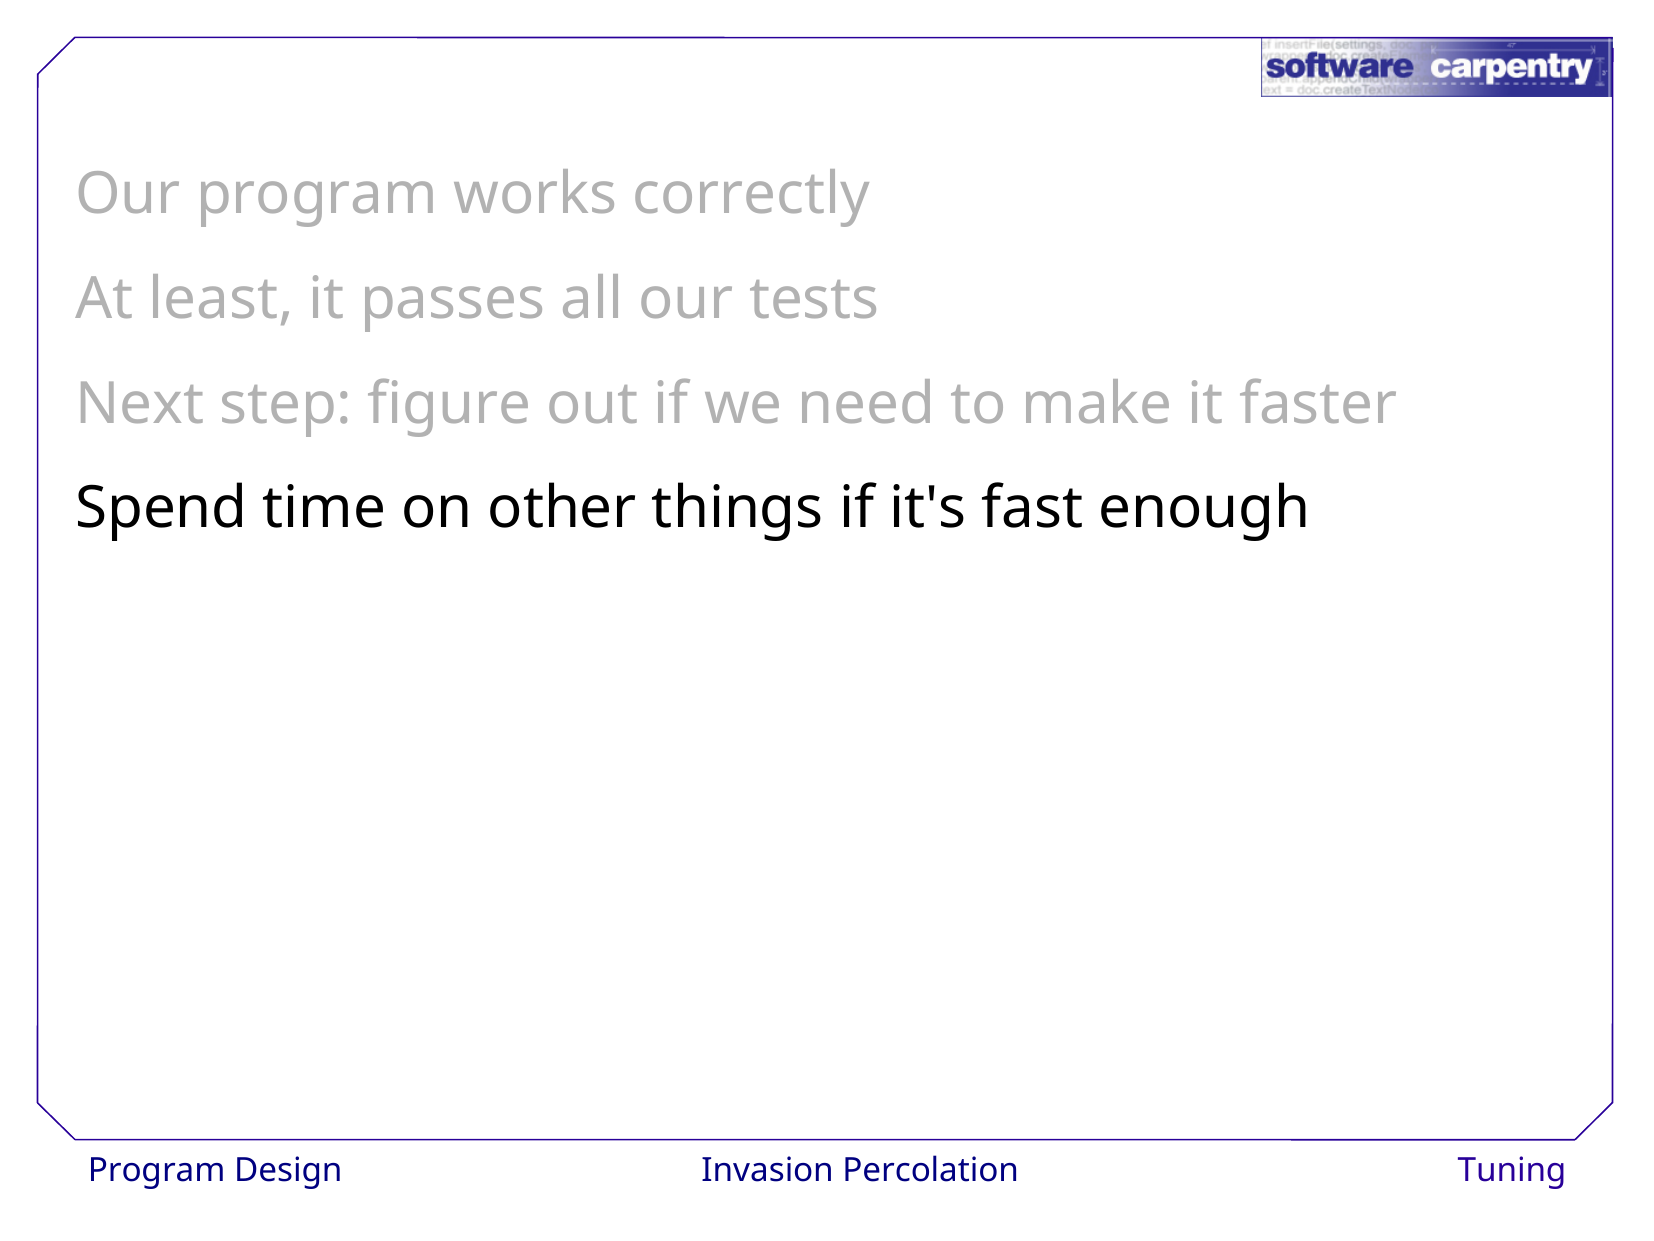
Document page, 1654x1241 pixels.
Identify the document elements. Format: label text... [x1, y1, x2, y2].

text_box Our program works correctly At least, it passes all our tests Next step: figure out if we need to make it faster Spend time on other things if it's fast enough [60, 112, 1563, 548]
picture [1261, 39, 1613, 97]
